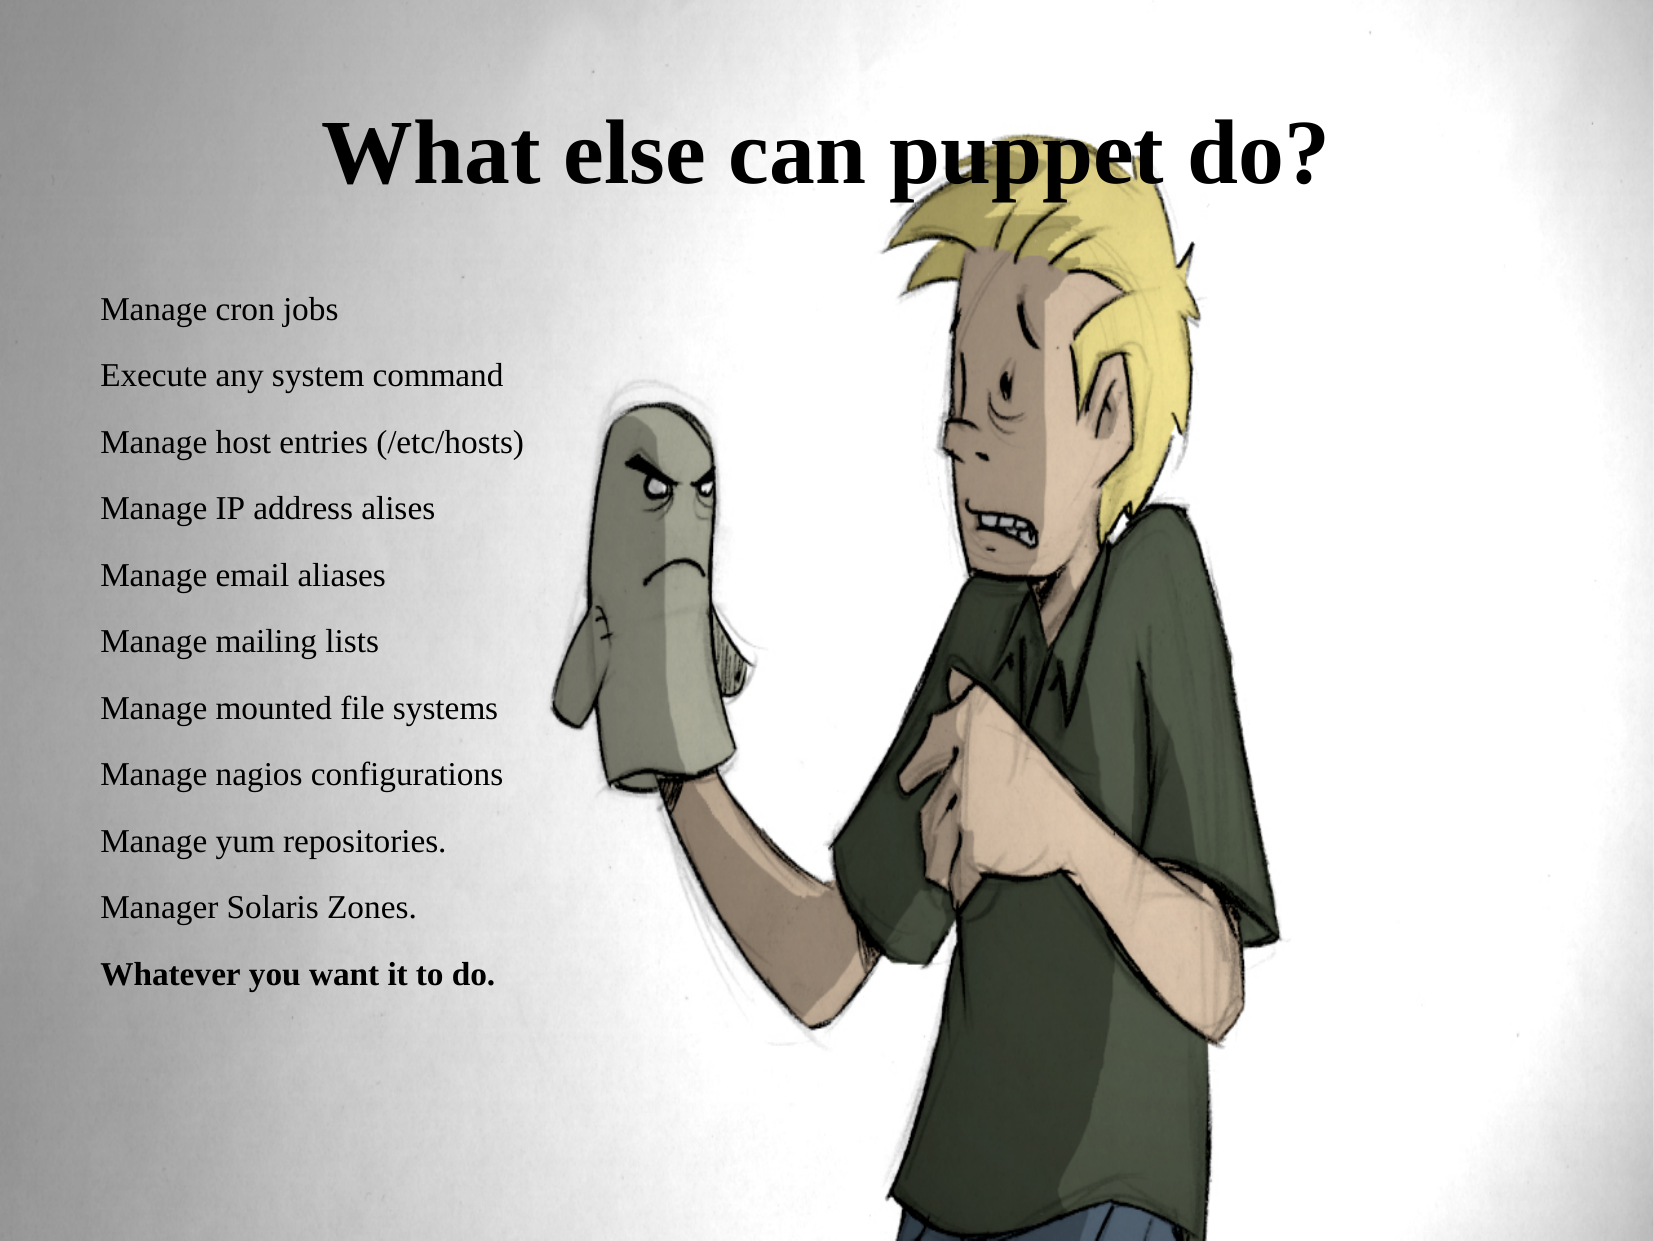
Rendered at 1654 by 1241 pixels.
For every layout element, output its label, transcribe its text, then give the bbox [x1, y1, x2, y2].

title What else can puppet do? [82, 49, 1571, 257]
picture [0, 0, 1654, 1241]
list Manage cron jobs Execute any system command Manage host entries (/etc/hosts) Manage IP address alises Manage email aliases Manage mailing lists Manage mounted file systems Manage nagios configurations Manage yum repositories. Manager Solaris Zones. Whatever you want it to do. [82, 290, 1571, 1109]
